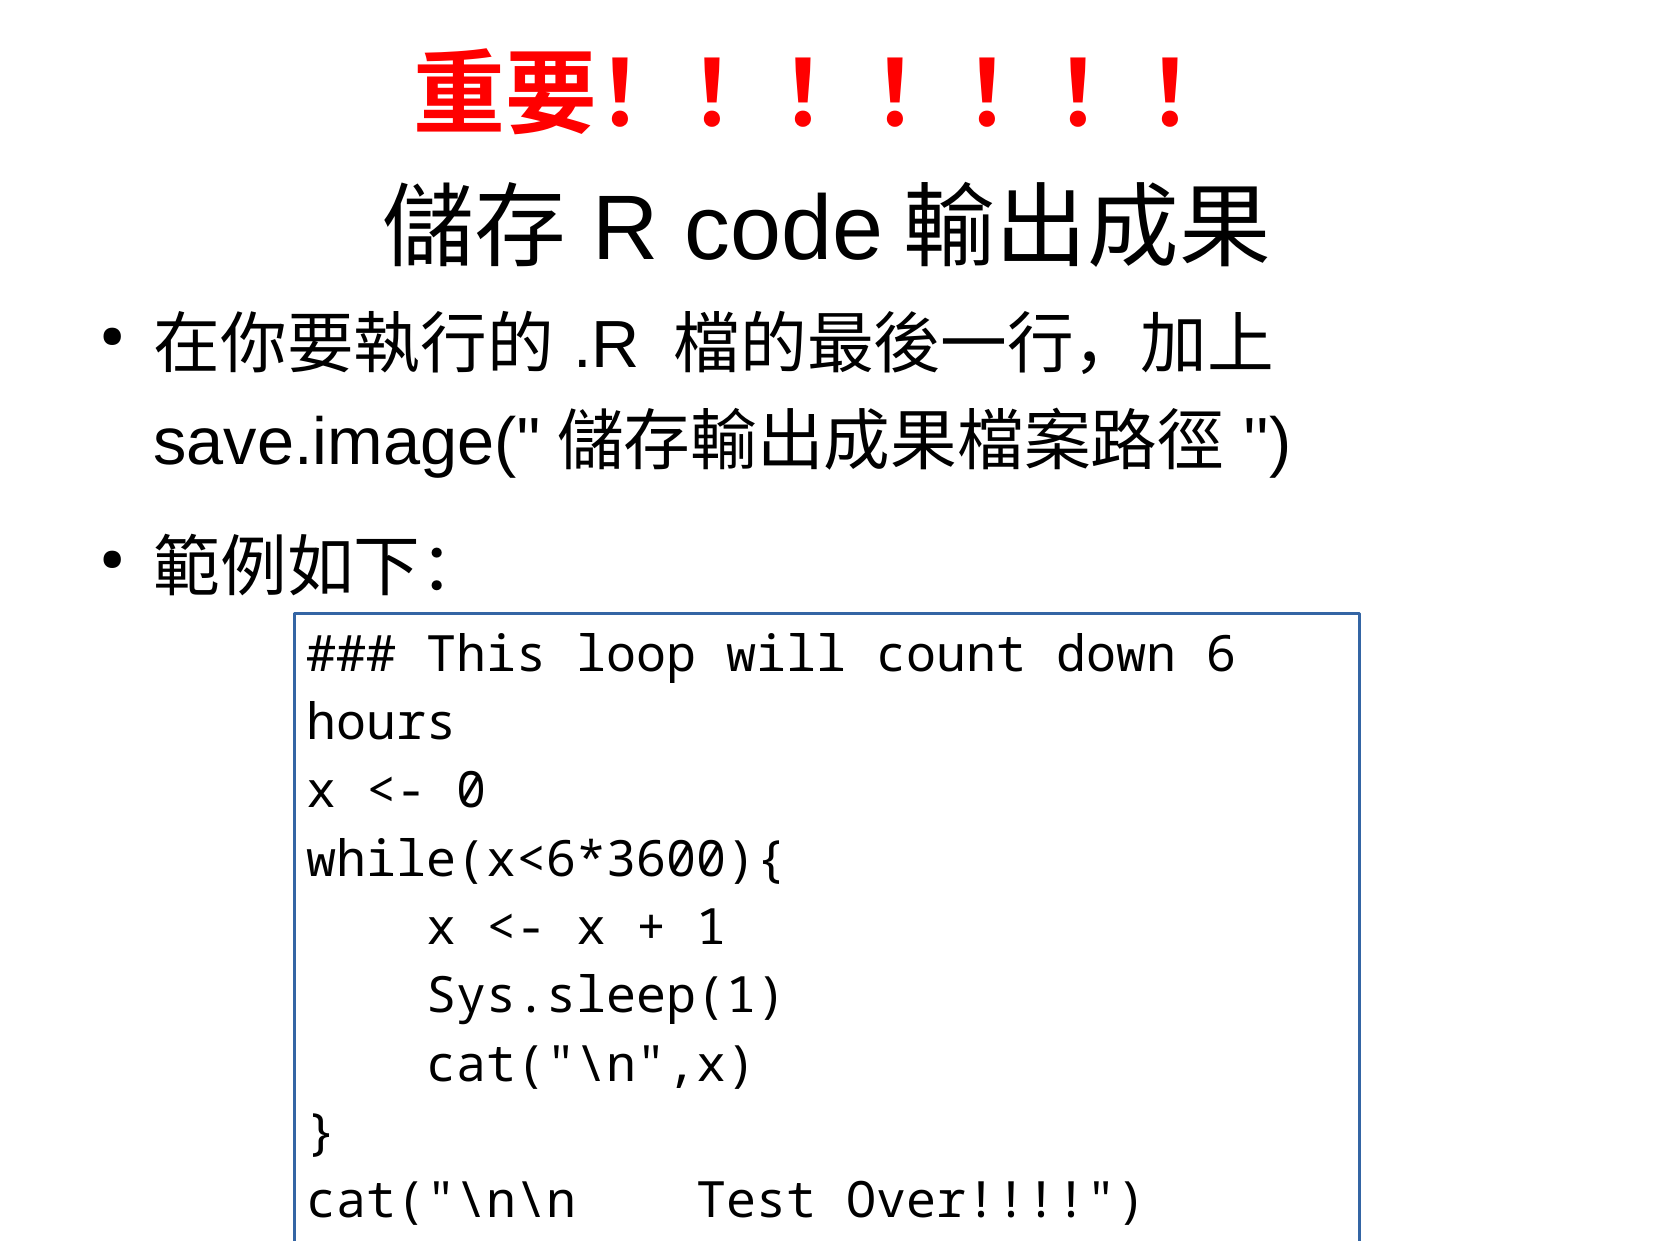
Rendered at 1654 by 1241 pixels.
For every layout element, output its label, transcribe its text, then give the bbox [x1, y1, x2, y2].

list 在你要執行的.R 檔的最後一行，加上save.image(''儲存輸出成果檔案路徑'') 範例如下： [82, 290, 1571, 1010]
text_box ### This loop will count down 6 hours x <- 0 while(x<6*3600){ x <- x + 1 Sys.sleep(1) cat("\n",x) } cat("\n\n Test Over!!!!") ### To save your result save.image("~/wd/SECOND.RData") [294, 613, 1360, 1201]
title 重要！！！！！！！ 儲存R code輸出成果 [82, 0, 1571, 290]
